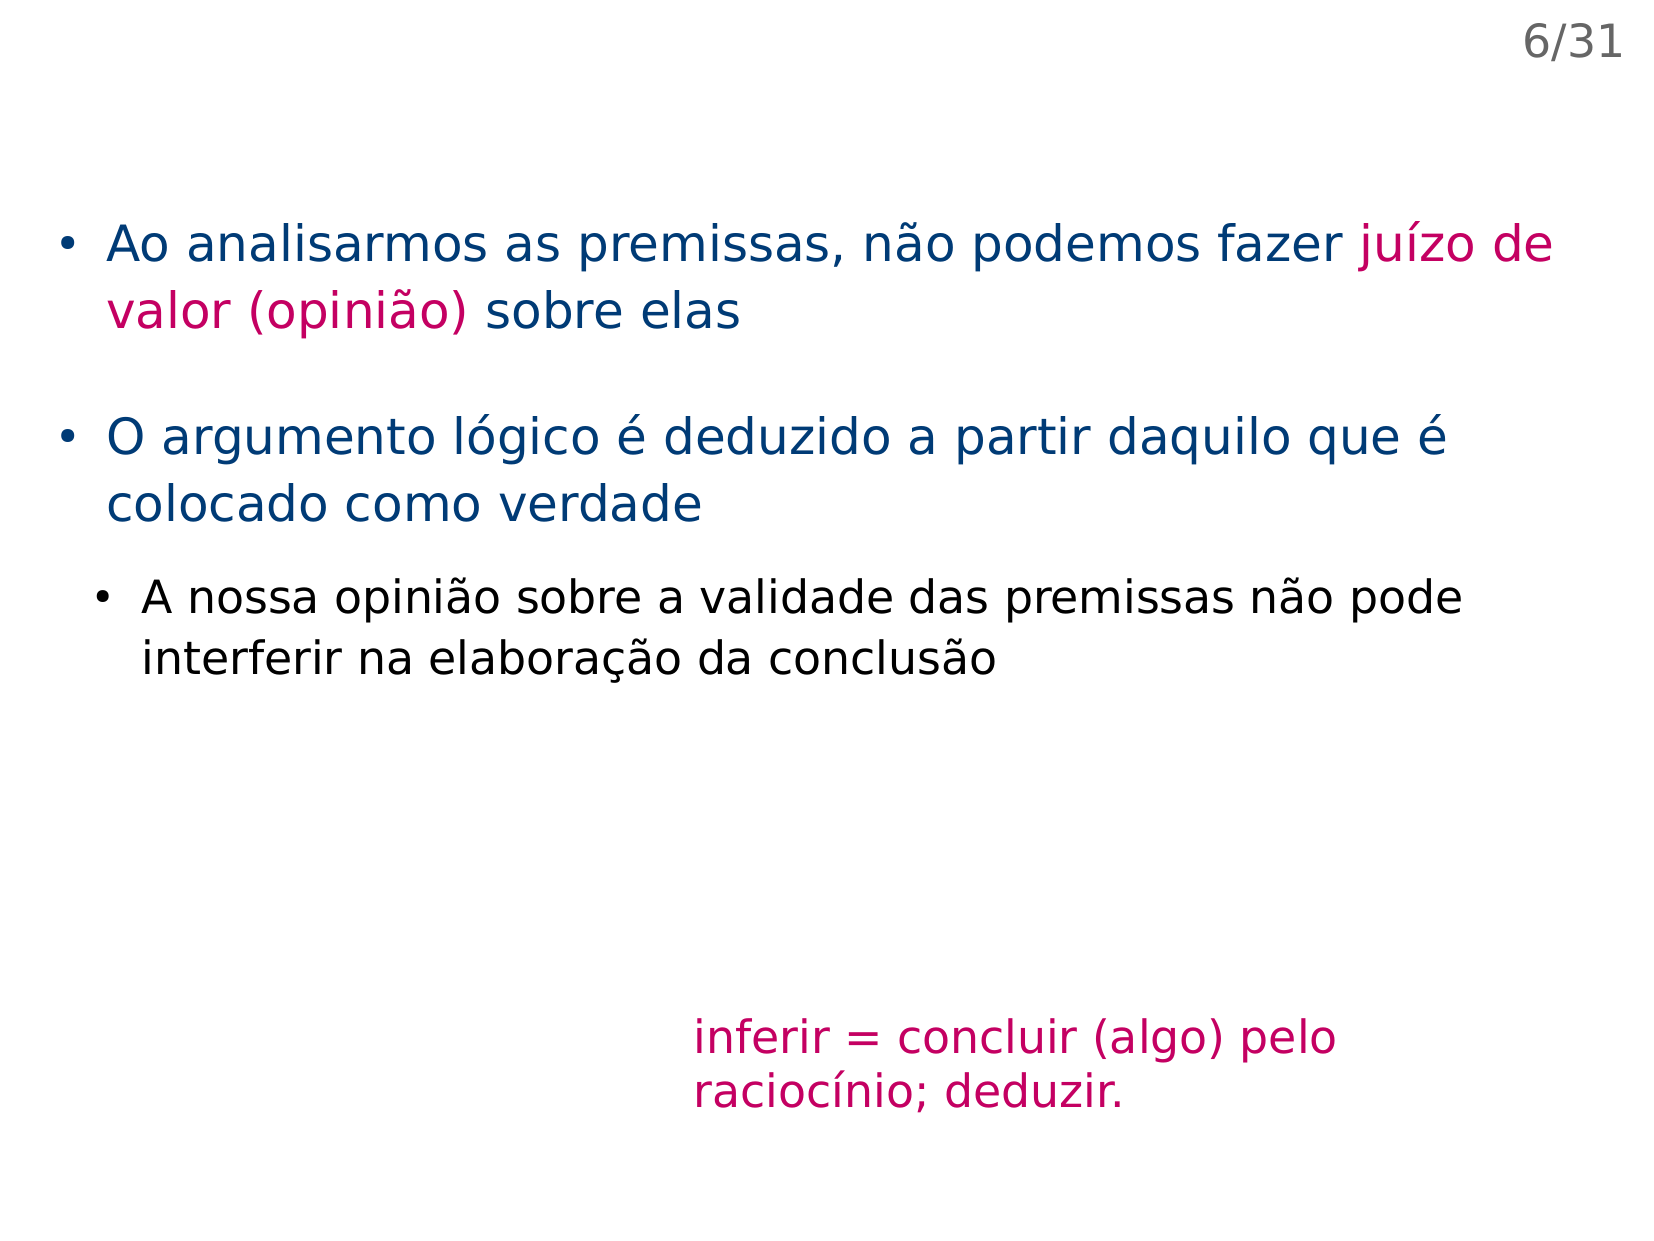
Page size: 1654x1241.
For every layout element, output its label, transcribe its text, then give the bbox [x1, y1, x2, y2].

text_box inferir = concluir (algo) pelo raciocínio; deduzir. [679, 1003, 1471, 1137]
list Ao analisarmos as premissas, não podemos fazer juízo de valor (opinião) sobre elas O argumento lógico é deduzido a partir daquilo que é colocado como verdade A nossa opinião sobre a validade das premissas não pode interferir na elaboração da conclusão [59, 206, 1625, 1211]
